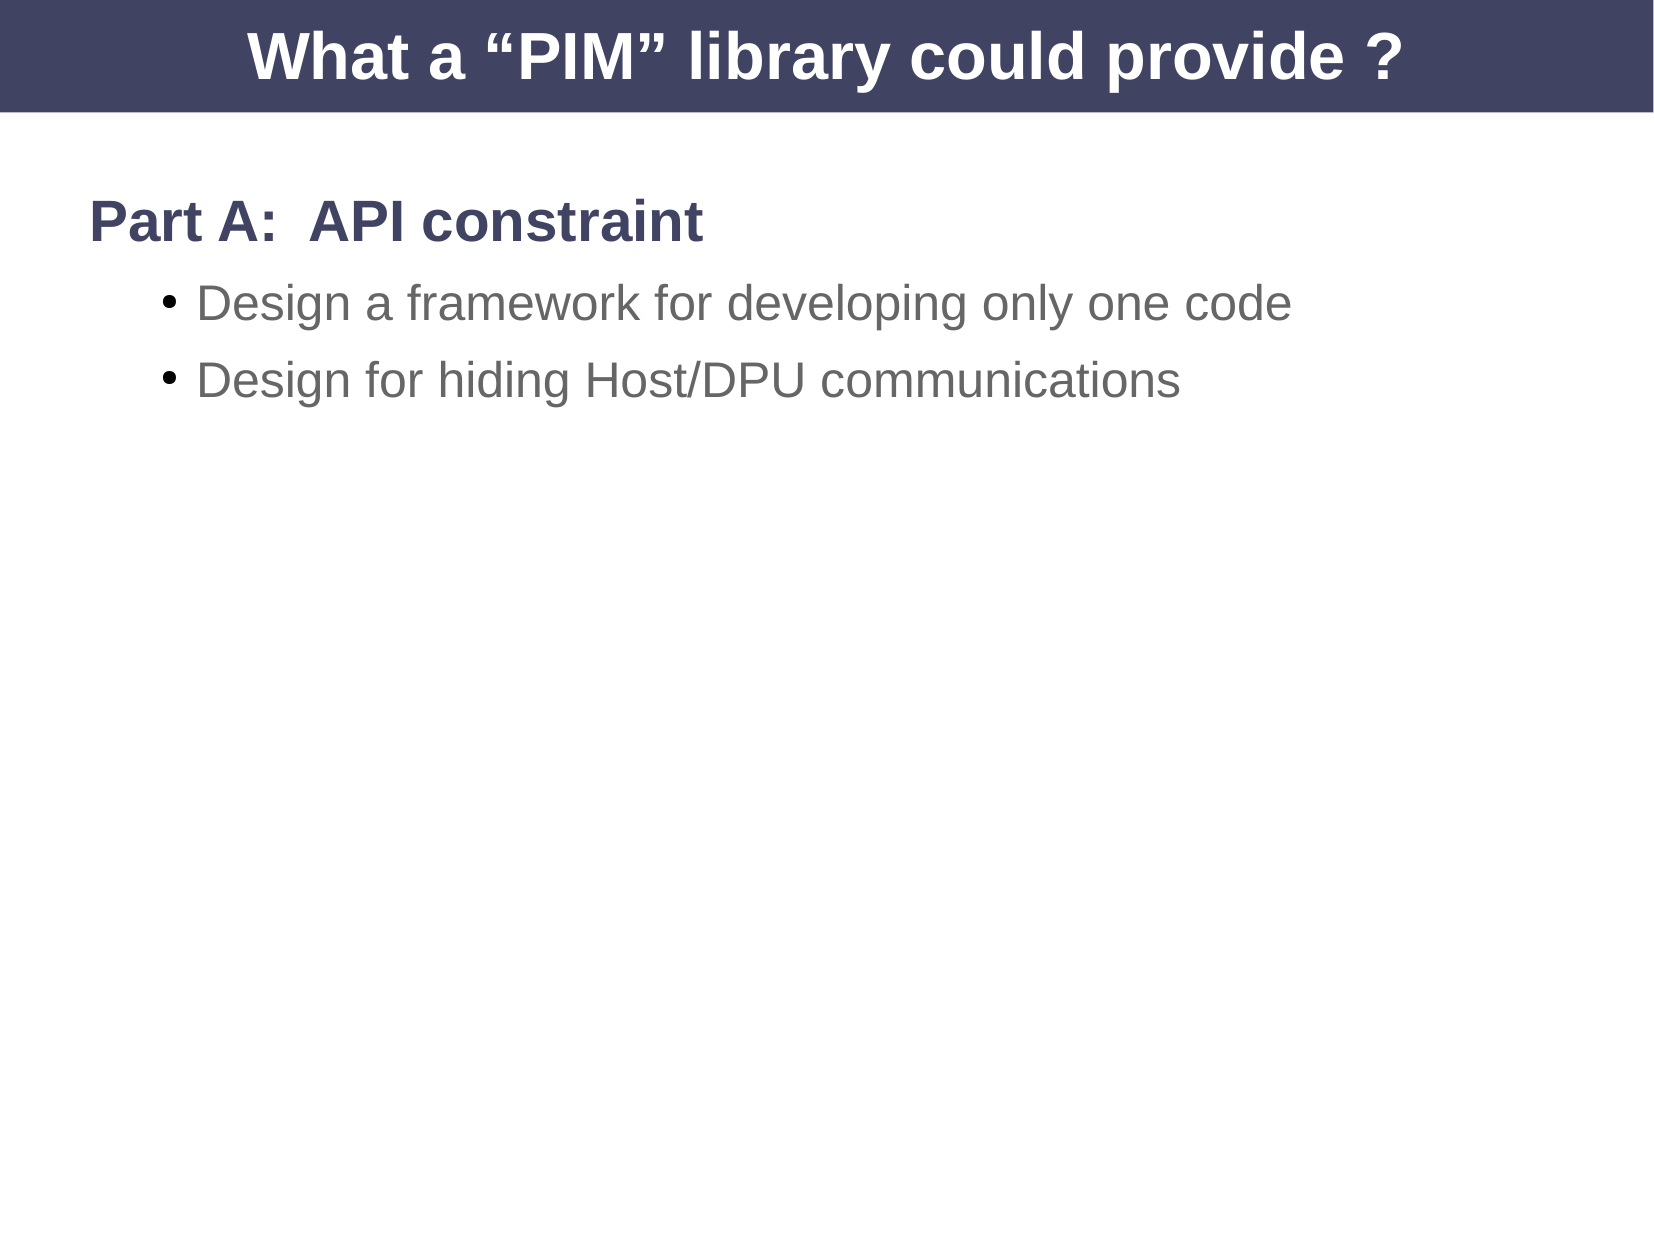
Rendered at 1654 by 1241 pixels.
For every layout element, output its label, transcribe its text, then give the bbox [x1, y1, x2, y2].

text_box Part A: API constraint Design a framework for developing only one code Design for hiding Host/DPU communications [75, 181, 1619, 747]
text_box What a “PIM” library could provide ? [0, 0, 1654, 113]
